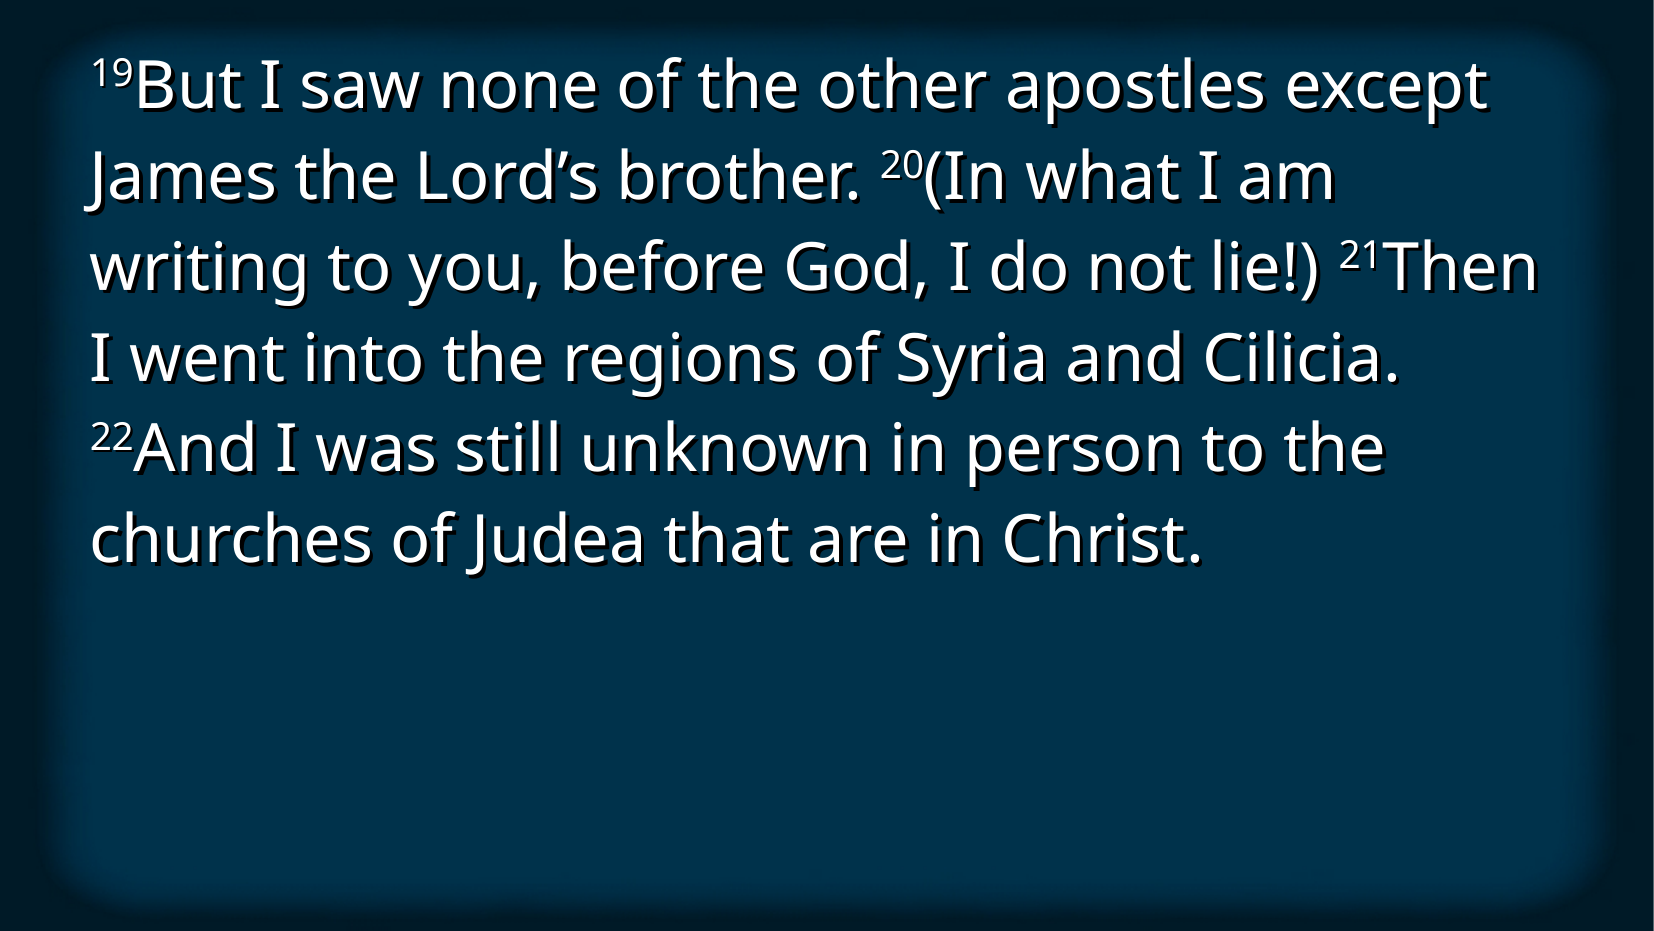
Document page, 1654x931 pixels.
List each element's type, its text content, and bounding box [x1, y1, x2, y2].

text_box 19But I saw none of the other apostles except James the Lord’s brother. 20(In what I am writing to you, before God, I do not lie!) 21Then I went into the regions of Syria and Cilicia. 22And I was still unknown in person to the churches of Judea that are in Christ. [75, 30, 1576, 601]
picture [0, 0, 1654, 931]
